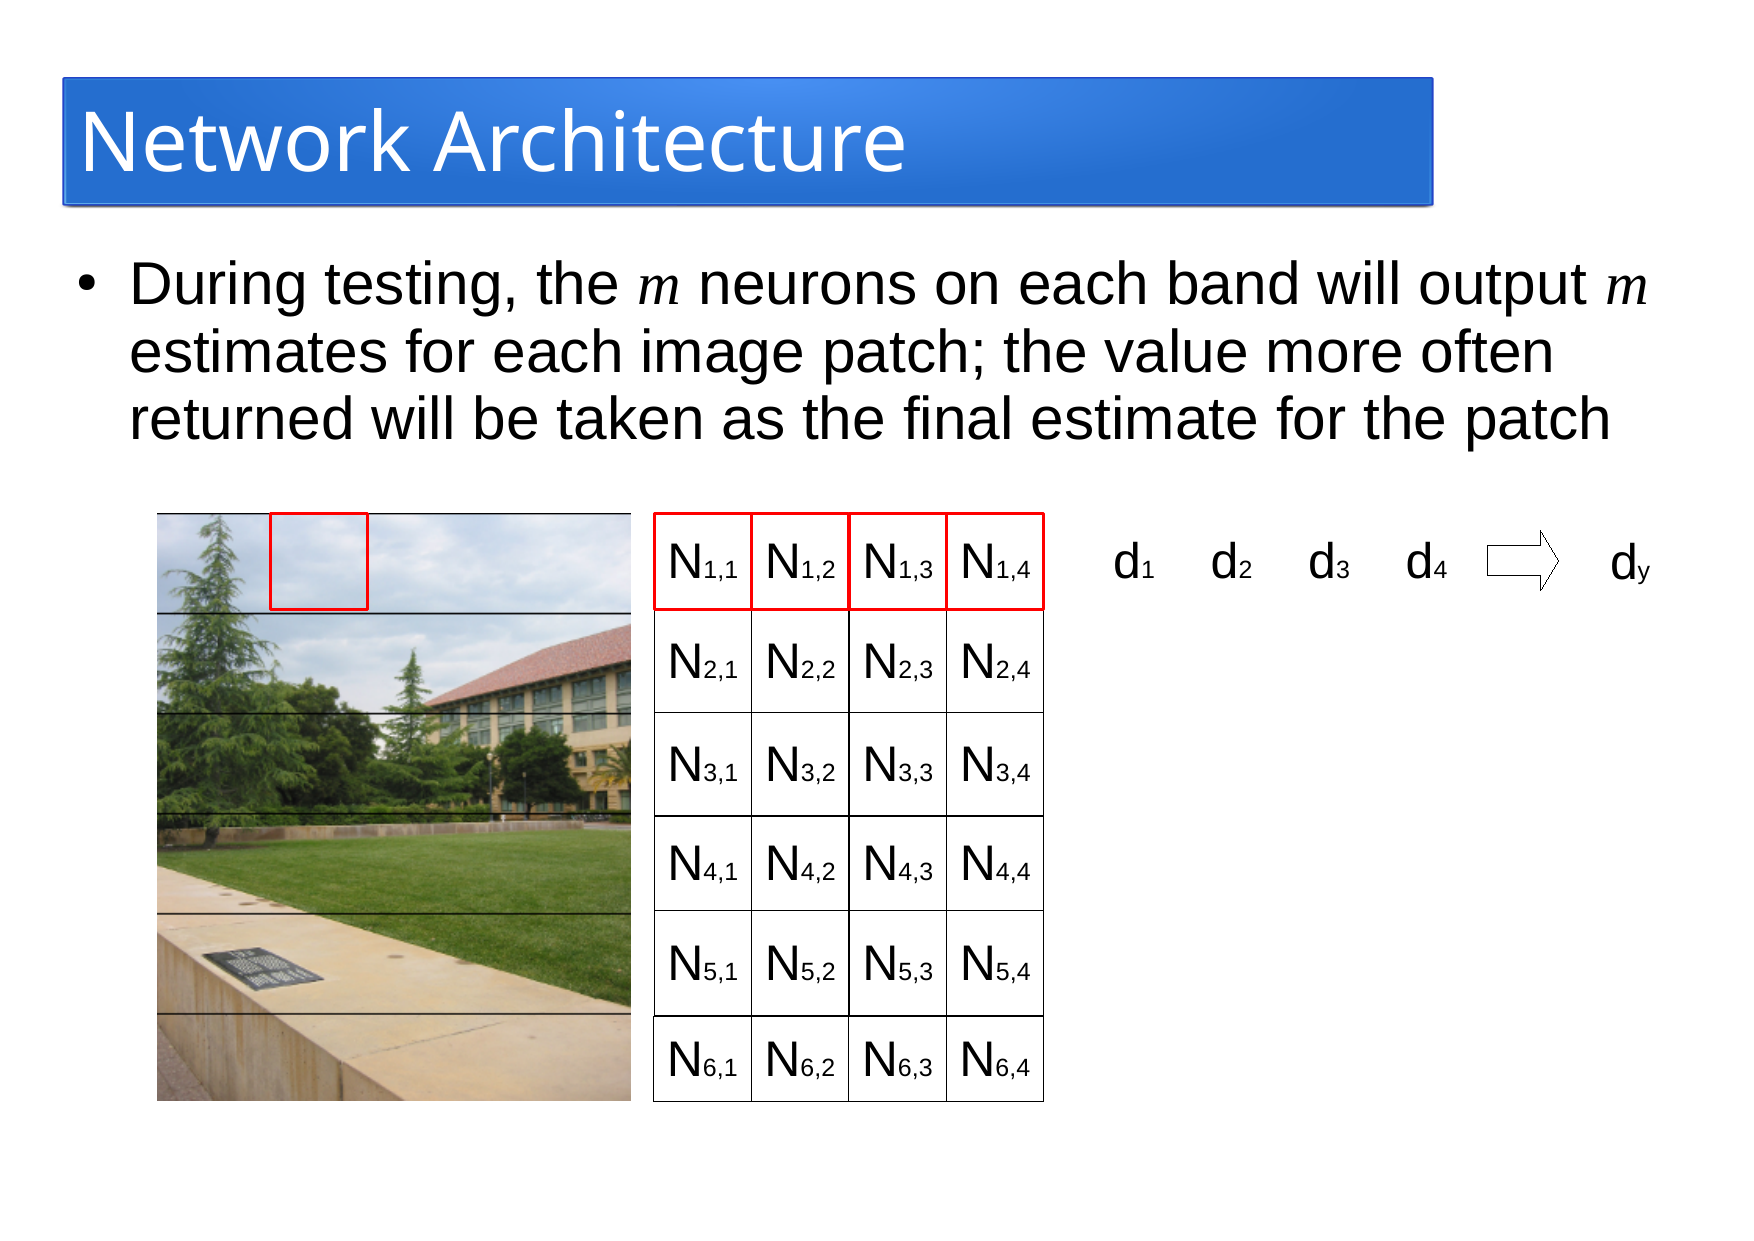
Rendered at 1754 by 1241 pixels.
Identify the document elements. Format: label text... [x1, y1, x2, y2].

text_box N1,3 [849, 513, 946, 610]
text_box N4,2 [751, 817, 849, 911]
text_box N5,4 [946, 911, 1044, 1016]
text_box N1,1 [654, 513, 751, 610]
text_box d3 [1281, 513, 1377, 610]
text_box N5,1 [654, 911, 751, 1016]
picture [58, 77, 1439, 209]
list During testing, the m neurons on each band will output m estimates for each image patch; the value more often returned will be taken as the final estimate for the patch [58, 249, 1696, 496]
text_box N2,3 [849, 610, 946, 712]
text_box N6,2 [751, 1016, 848, 1102]
text_box N2,4 [946, 610, 1044, 712]
text_box N4,3 [849, 817, 946, 911]
text_box N6,3 [848, 1016, 946, 1102]
text_box d4 [1377, 513, 1476, 610]
text_box N3,2 [751, 712, 849, 817]
text_box N3,1 [654, 713, 751, 817]
text_box N2,1 [654, 610, 752, 713]
text_box N3,3 [849, 712, 946, 817]
text_box N5,2 [751, 911, 849, 1016]
text_box N1,2 [751, 513, 849, 610]
text_box dy [1581, 513, 1679, 610]
text_box N6,4 [946, 1016, 1044, 1102]
text_box d2 [1182, 513, 1281, 610]
text_box N1,4 [946, 513, 1044, 610]
text_box N2,2 [752, 610, 849, 712]
text_box N3,4 [946, 712, 1044, 817]
text_box d1 [1085, 513, 1182, 610]
text_box N6,1 [653, 1016, 751, 1102]
text_box [270, 513, 368, 610]
text_box [1487, 530, 1559, 591]
picture [157, 513, 631, 1101]
title Network Architecture [78, 80, 1429, 198]
text_box N5,3 [849, 911, 946, 1016]
text_box N4,1 [654, 817, 751, 911]
text_box N4,4 [946, 817, 1044, 911]
